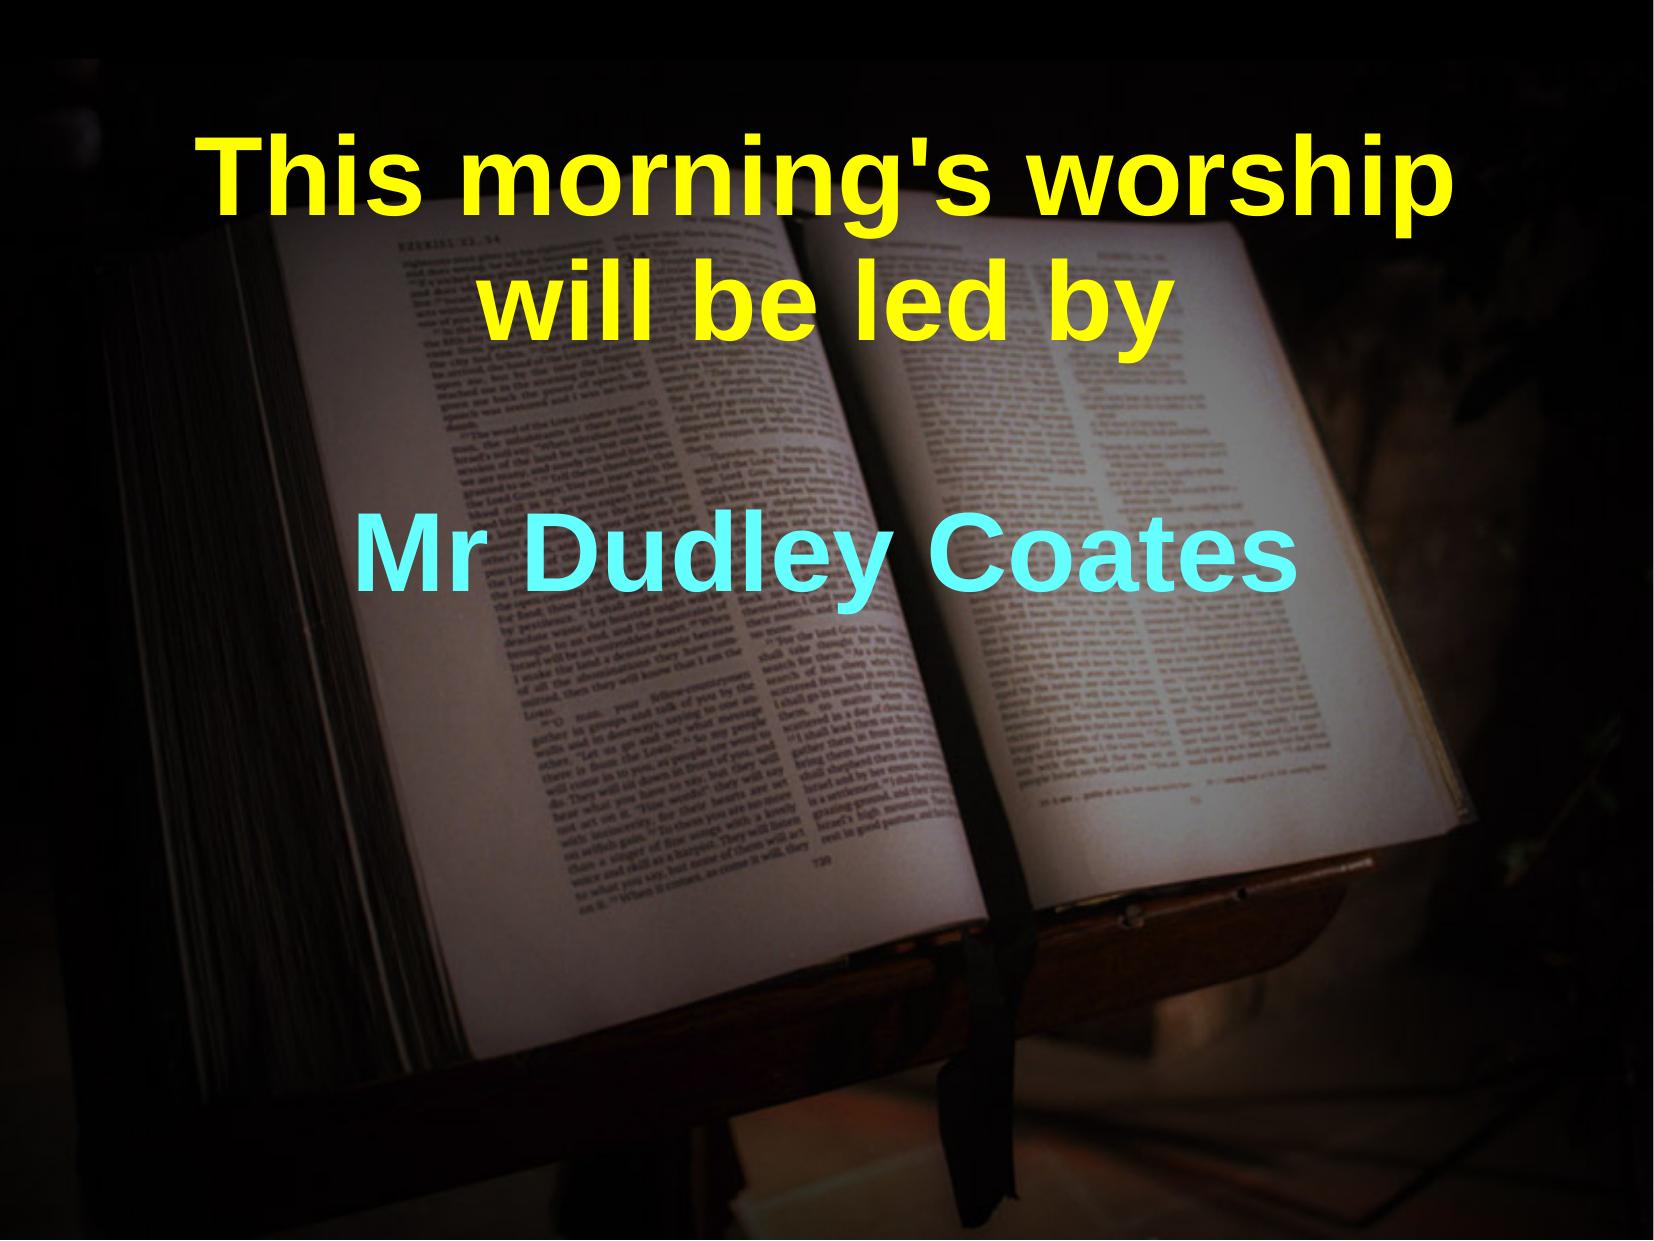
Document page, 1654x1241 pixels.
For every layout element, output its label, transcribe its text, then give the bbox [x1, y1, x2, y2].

text_box This morning's worship will be led by Mr Dudley Coates [118, 106, 1536, 1182]
picture [0, 0, 1654, 1240]
